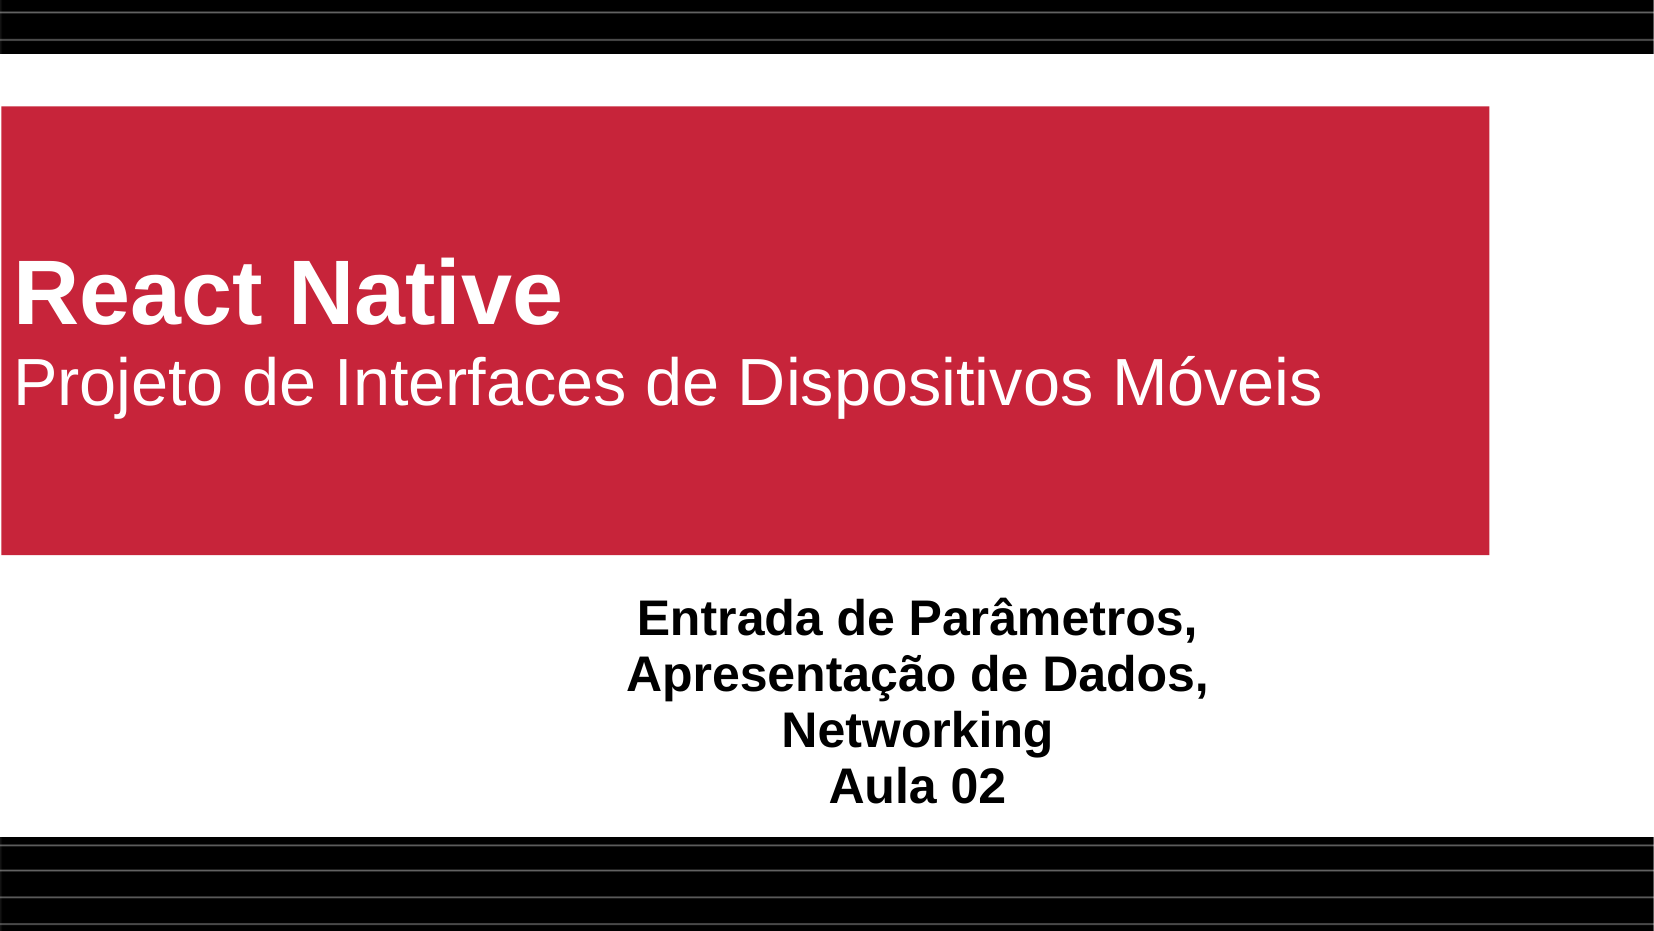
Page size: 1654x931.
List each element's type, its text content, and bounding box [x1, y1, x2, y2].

picture [0, 837, 1654, 931]
title React Native Projeto de Interfaces de Dispositivos Móveis [1, 106, 1490, 556]
subtitle Entrada de Parâmetros, Apresentação de Dados, Networking Aula 02 [625, 590, 1489, 815]
picture [0, 0, 1654, 54]
